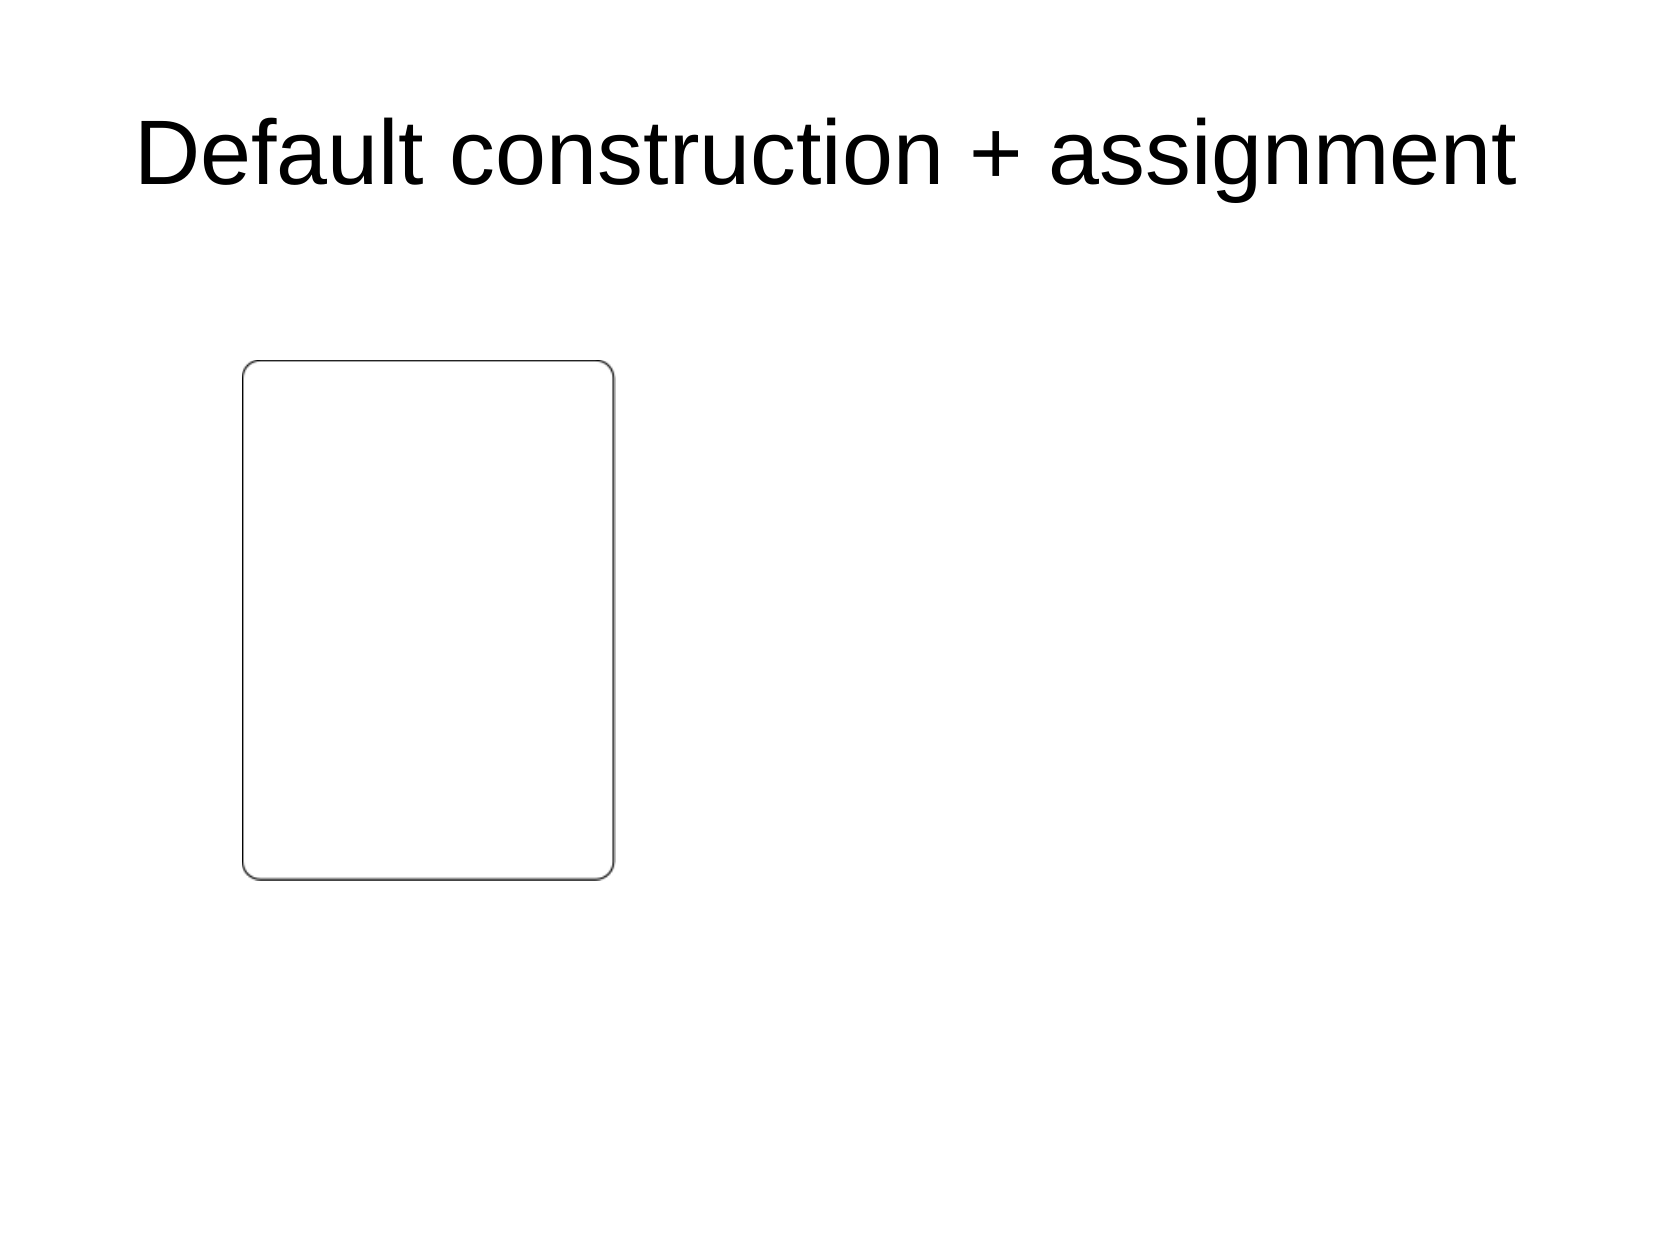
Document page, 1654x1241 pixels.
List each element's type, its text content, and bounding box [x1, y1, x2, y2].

title Default construction + assignment [82, 49, 1571, 257]
picture [242, 360, 616, 881]
